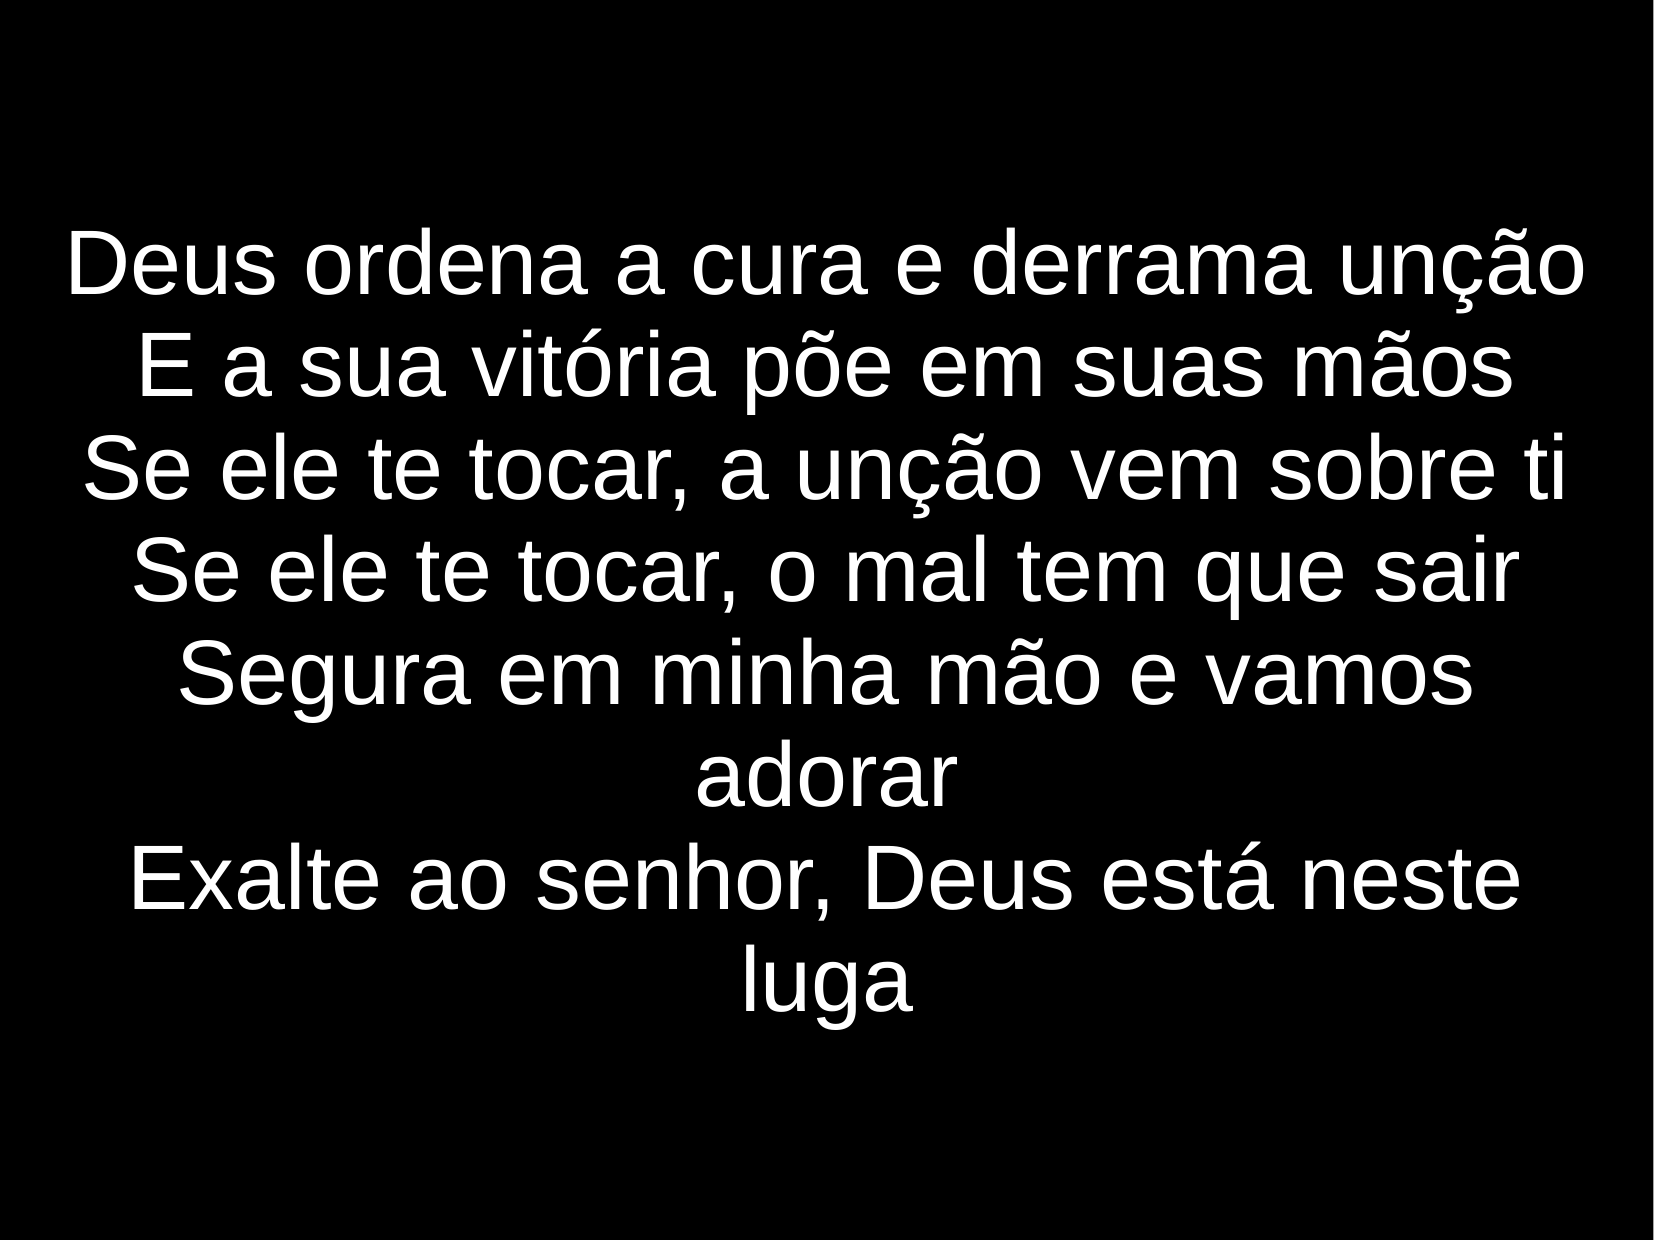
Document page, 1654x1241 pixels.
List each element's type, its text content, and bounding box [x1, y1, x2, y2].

subtitle Deus ordena a cura e derrama unção E a sua vitória põe em suas mãos Se ele te tocar, a unção vem sobre ti Se ele te tocar, o mal tem que sair Segura em minha mão e vamos adorar Exalte ao senhor, Deus está neste luga [35, 49, 1619, 1193]
